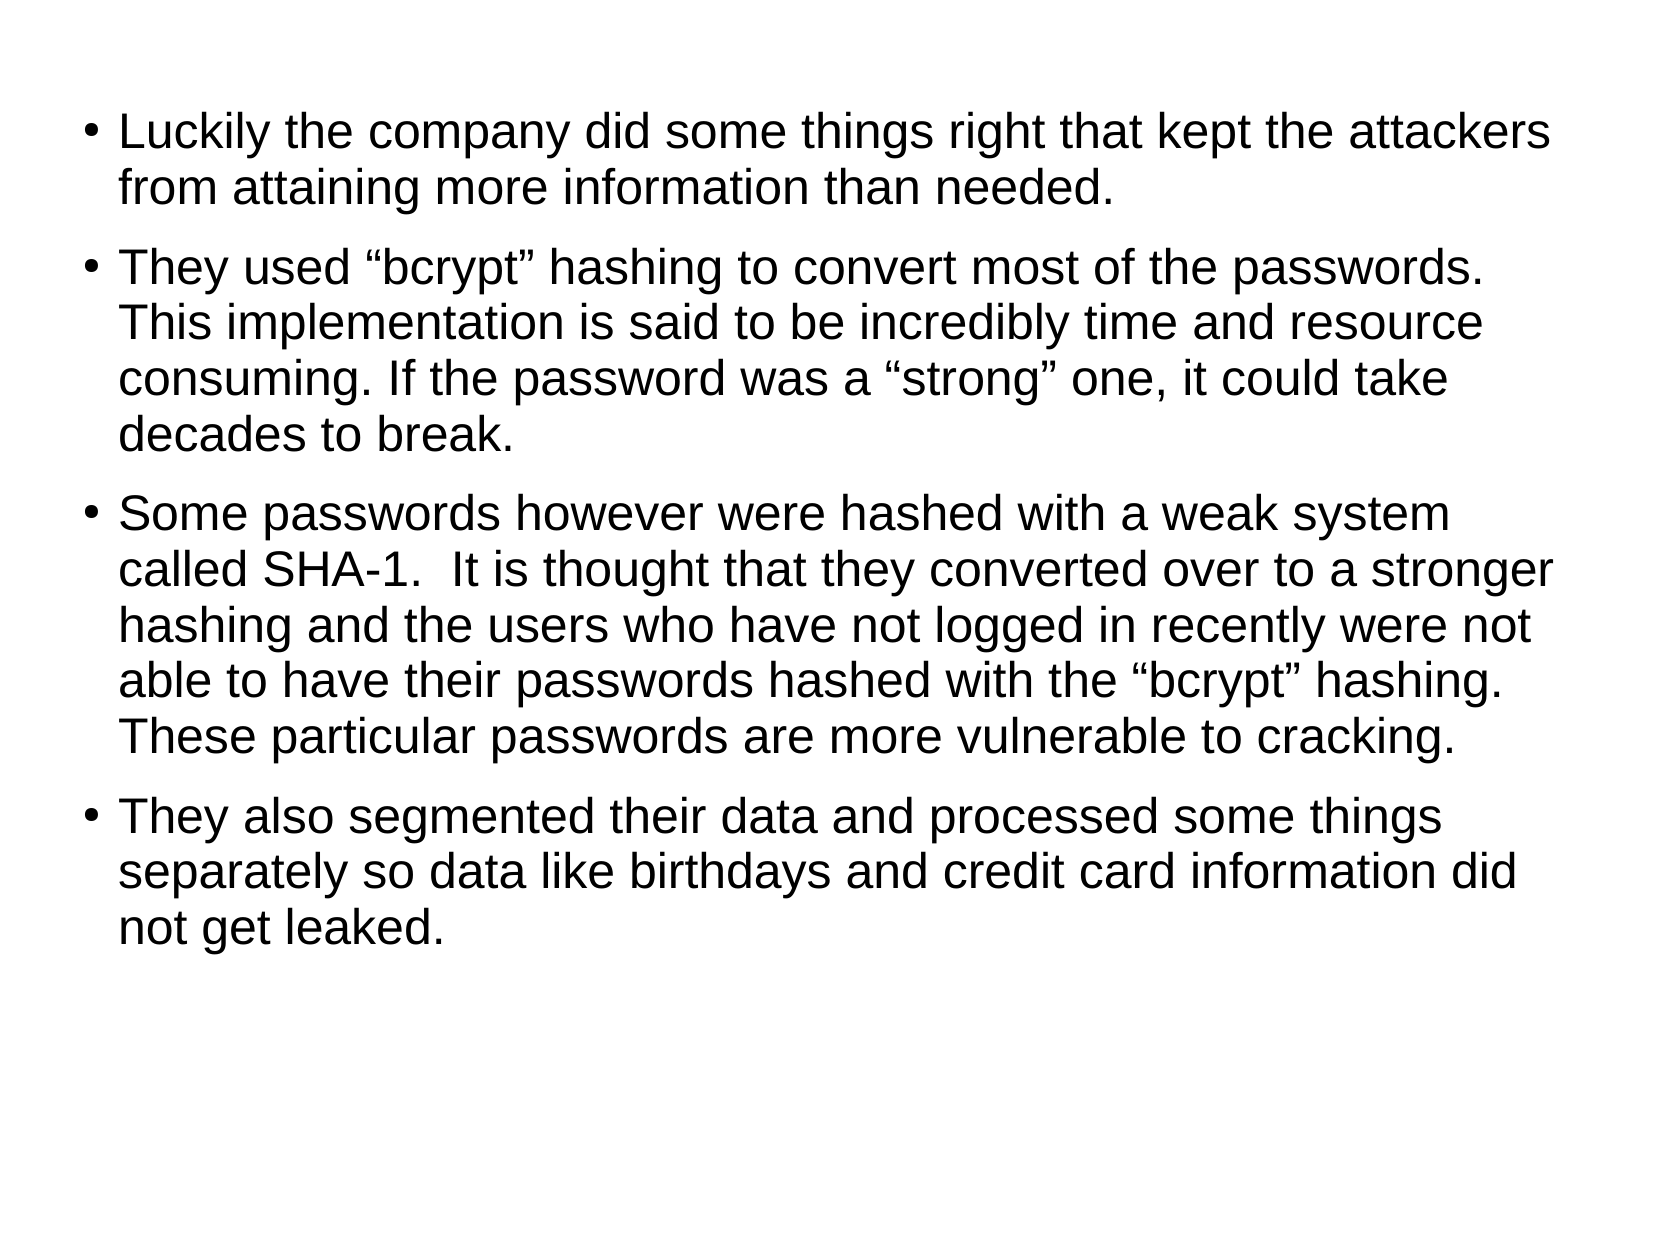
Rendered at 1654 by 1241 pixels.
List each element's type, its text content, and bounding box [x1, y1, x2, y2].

subtitle Luckily the company did some things right that kept the attackers from attaining more information than needed. They used “bcrypt” hashing to convert most of the passwords. This implementation is said to be incredibly time and resource consuming. If the password was a “strong” one, it could take decades to break. Some passwords however were hashed with a weak system called SHA-1. It is thought that they converted over to a stronger hashing and the users who have not logged in recently were not able to have their passwords hashed with the “bcrypt” hashing. These particular passwords are more vulnerable to cracking. They also segmented their data and processed some things separately so data like birthdays and credit card information did not get leaked. [82, 49, 1571, 1010]
